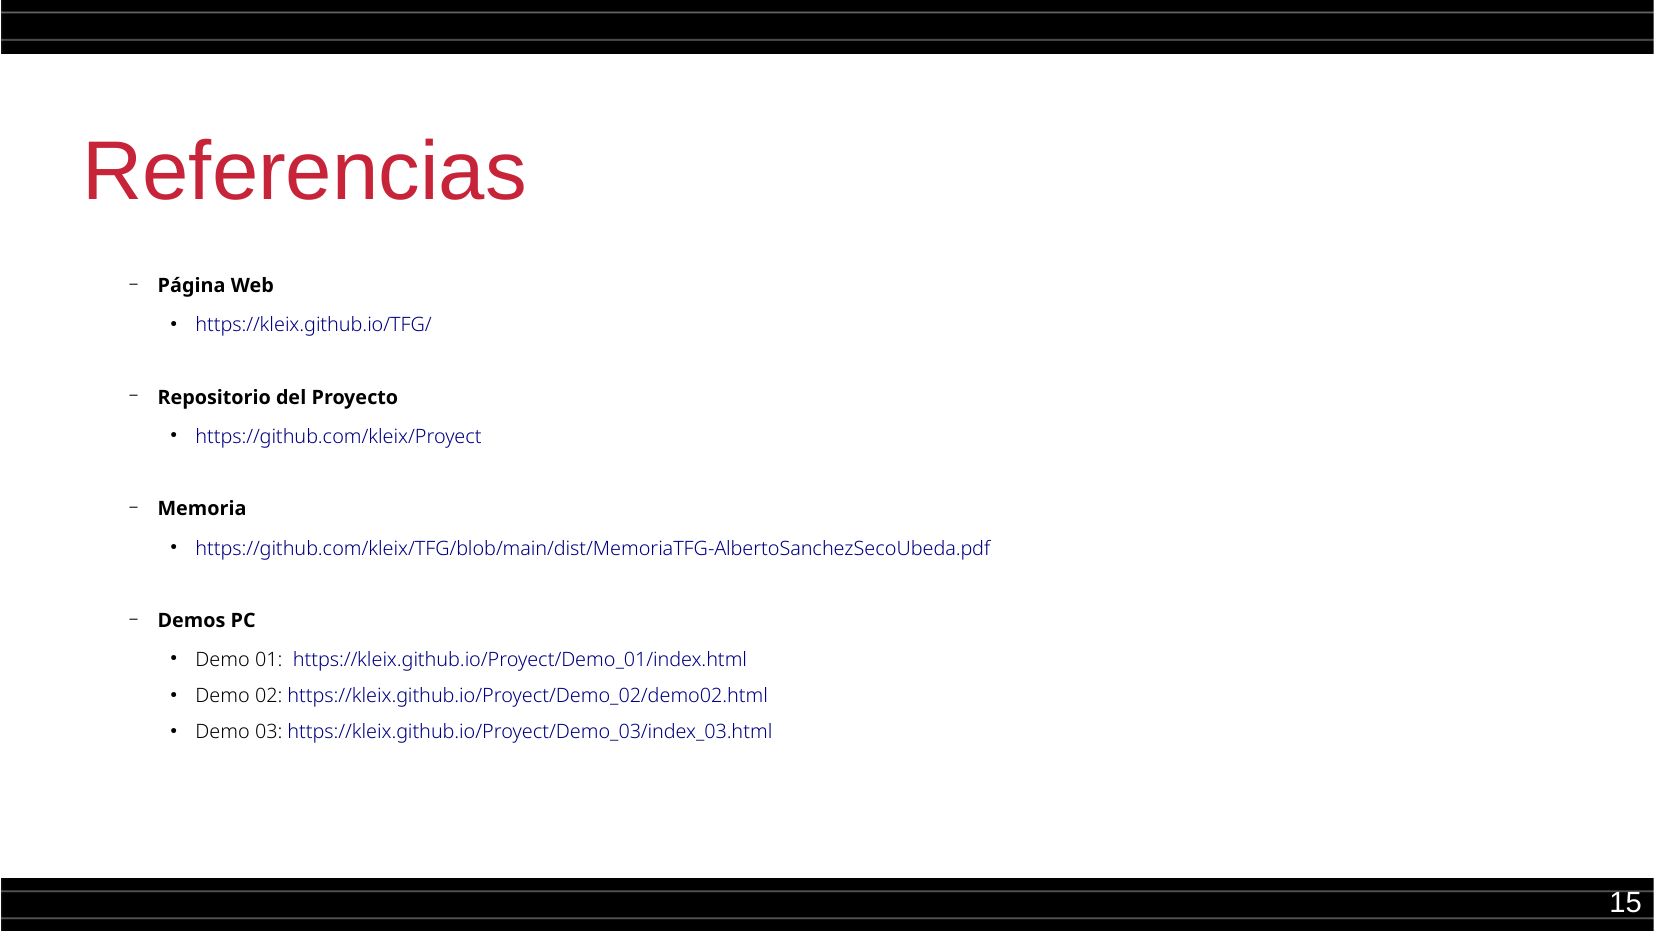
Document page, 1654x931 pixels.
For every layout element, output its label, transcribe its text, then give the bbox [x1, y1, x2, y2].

picture [1, 0, 1654, 54]
list Página Web https://kleix.github.io/TFG/ Repositorio del Proyecto https://github.com/kleix/Proyect Memoria https://github.com/kleix/TFG/blob/main/dist/MemoriaTFG-AlbertoSanchezSecoUbeda.pdf Demos PC Demo 01: https://kleix.github.io/Proyect/Demo_01/index.html Demo 02: https://kleix.github.io/Proyect/Demo_02/demo02.html Demo 03: https://kleix.github.io/Proyect/Demo_03/index_03.html [82, 271, 1571, 758]
picture [1, 878, 1654, 931]
title Referencias [82, 92, 1571, 249]
